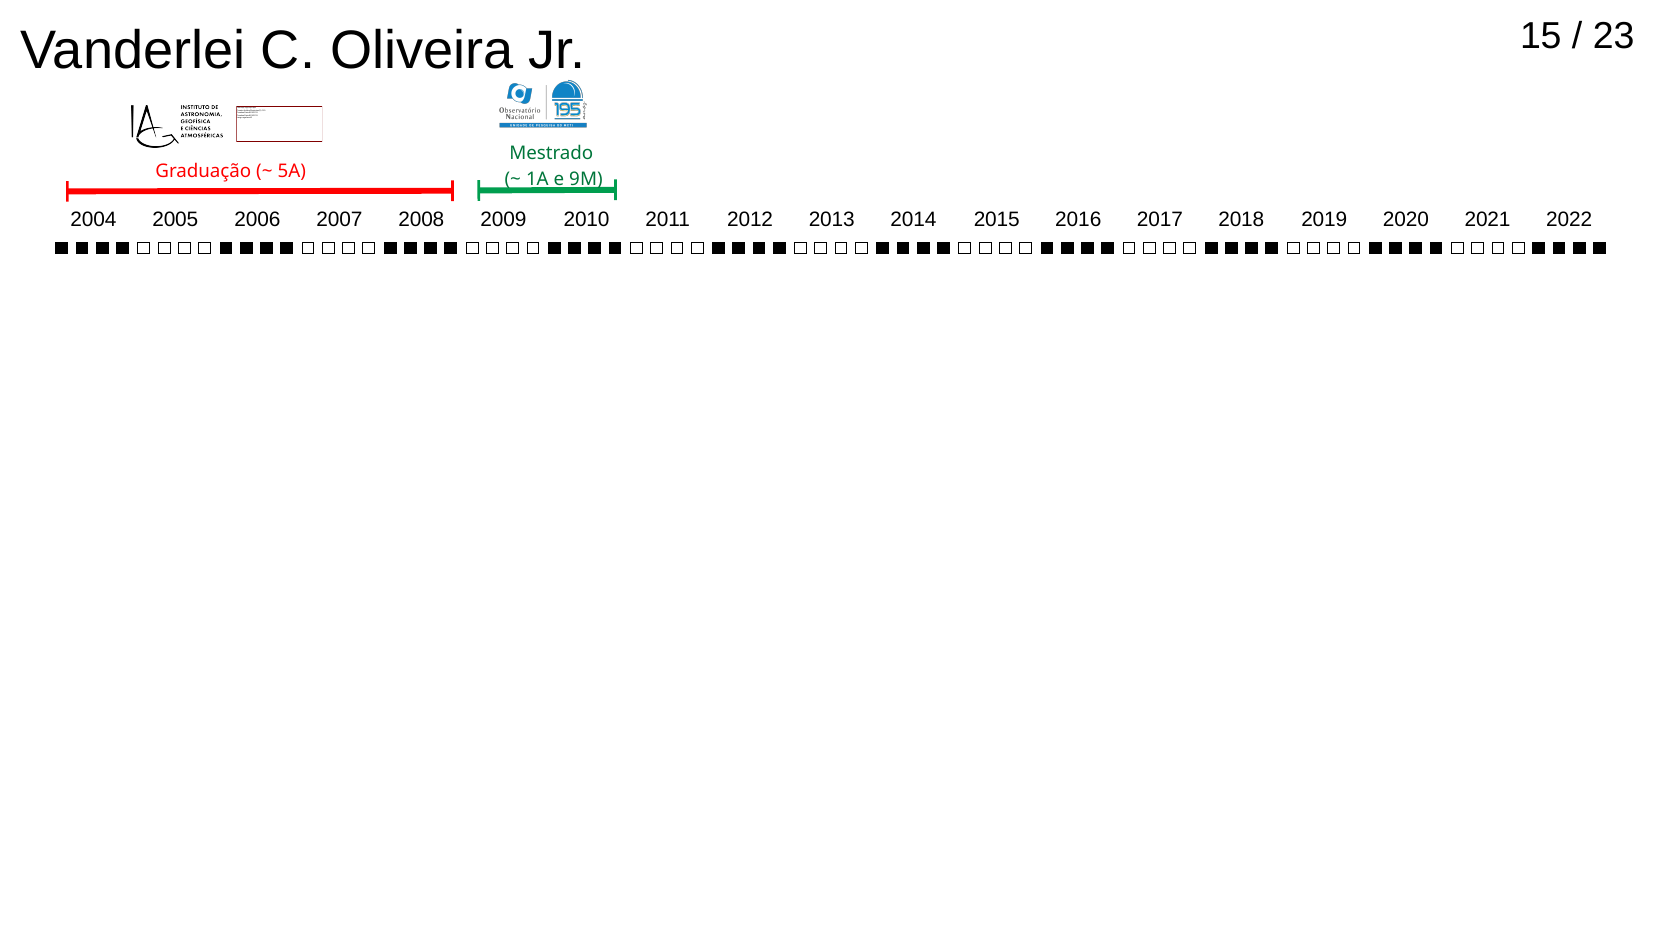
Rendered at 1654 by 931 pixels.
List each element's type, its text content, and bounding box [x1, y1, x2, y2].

text_box [814, 242, 827, 254]
text_box [1041, 242, 1053, 254]
text_box [1471, 242, 1484, 254]
text_box [1123, 242, 1135, 254]
text_box [897, 242, 909, 254]
text_box [1348, 242, 1360, 254]
text_box [1451, 242, 1464, 254]
text_box [198, 242, 211, 254]
text_box 2013 [793, 200, 870, 239]
text_box 2008 [383, 200, 460, 239]
text_box [917, 242, 930, 254]
text_box [609, 242, 621, 254]
text_box [404, 242, 417, 254]
text_box [1101, 242, 1114, 254]
text_box [1409, 242, 1422, 254]
text_box 2007 [301, 200, 378, 239]
text_box 2005 [137, 200, 214, 239]
text_box [835, 242, 847, 254]
picture [236, 106, 323, 142]
text_box [240, 242, 253, 254]
text_box 2014 [875, 200, 952, 239]
text_box [527, 242, 539, 254]
text_box [979, 242, 992, 254]
text_box Mestrado (~ 1A e 9M) [489, 132, 621, 180]
text_box 2009 [465, 200, 542, 239]
text_box [466, 242, 479, 254]
text_box [1532, 242, 1545, 254]
text_box <number> / 23 [1375, 0, 1654, 71]
text_box 2019 [1286, 200, 1363, 239]
text_box [1389, 242, 1402, 254]
text_box [137, 242, 150, 254]
text_box 2020 [1368, 200, 1444, 239]
text_box Graduação (~ 5A) [140, 150, 326, 188]
text_box [1573, 242, 1586, 254]
text_box [732, 242, 745, 254]
text_box [876, 242, 889, 254]
text_box [1245, 242, 1258, 254]
text_box 2011 [630, 200, 707, 239]
text_box [55, 242, 68, 254]
text_box [548, 242, 561, 254]
text_box 2021 [1449, 200, 1526, 239]
text_box 2010 [548, 200, 625, 239]
text_box [444, 242, 457, 254]
text_box 2022 [1531, 200, 1608, 239]
text_box [158, 242, 171, 254]
text_box [1225, 242, 1238, 254]
text_box [753, 242, 765, 254]
text_box 2016 [1040, 200, 1117, 239]
text_box [342, 242, 355, 254]
text_box [1019, 242, 1032, 254]
text_box [1081, 242, 1094, 254]
text_box [96, 242, 109, 254]
text_box [1061, 242, 1074, 254]
text_box Vanderlei C. Oliveira Jr. [5, 11, 615, 89]
text_box [384, 242, 397, 254]
text_box [958, 242, 971, 254]
text_box [506, 242, 519, 254]
text_box [937, 242, 950, 254]
text_box [1593, 242, 1606, 254]
text_box [76, 242, 88, 254]
text_box [302, 242, 314, 254]
text_box [322, 242, 335, 254]
text_box [1327, 242, 1340, 254]
text_box [362, 242, 375, 254]
text_box [178, 242, 191, 254]
text_box [424, 242, 437, 254]
text_box [1183, 242, 1196, 254]
text_box [588, 242, 601, 254]
text_box [855, 242, 868, 254]
text_box 2017 [1122, 200, 1198, 239]
text_box 2006 [219, 200, 296, 239]
text_box [568, 242, 581, 254]
text_box [116, 242, 129, 254]
text_box [794, 242, 807, 254]
text_box [671, 242, 683, 254]
text_box [280, 242, 293, 254]
text_box [1307, 242, 1320, 254]
text_box 2004 [55, 200, 132, 239]
text_box [1492, 242, 1504, 254]
text_box [1143, 242, 1156, 254]
text_box [630, 242, 643, 254]
text_box [1265, 242, 1278, 254]
text_box [1369, 242, 1382, 254]
text_box [999, 242, 1012, 254]
text_box [691, 242, 704, 254]
text_box [1553, 242, 1565, 254]
picture [483, 89, 608, 154]
text_box 2015 [958, 200, 1035, 239]
picture [131, 105, 223, 148]
text_box [650, 242, 663, 254]
text_box [260, 242, 273, 254]
text_box [220, 242, 232, 254]
text_box [1430, 242, 1442, 254]
text_box 2018 [1203, 200, 1280, 239]
text_box [1287, 242, 1300, 254]
text_box [486, 242, 499, 254]
text_box [1205, 242, 1218, 254]
text_box [712, 242, 725, 254]
text_box [773, 242, 786, 254]
text_box [1163, 242, 1176, 254]
text_box [1512, 242, 1525, 254]
text_box 2012 [712, 200, 788, 239]
